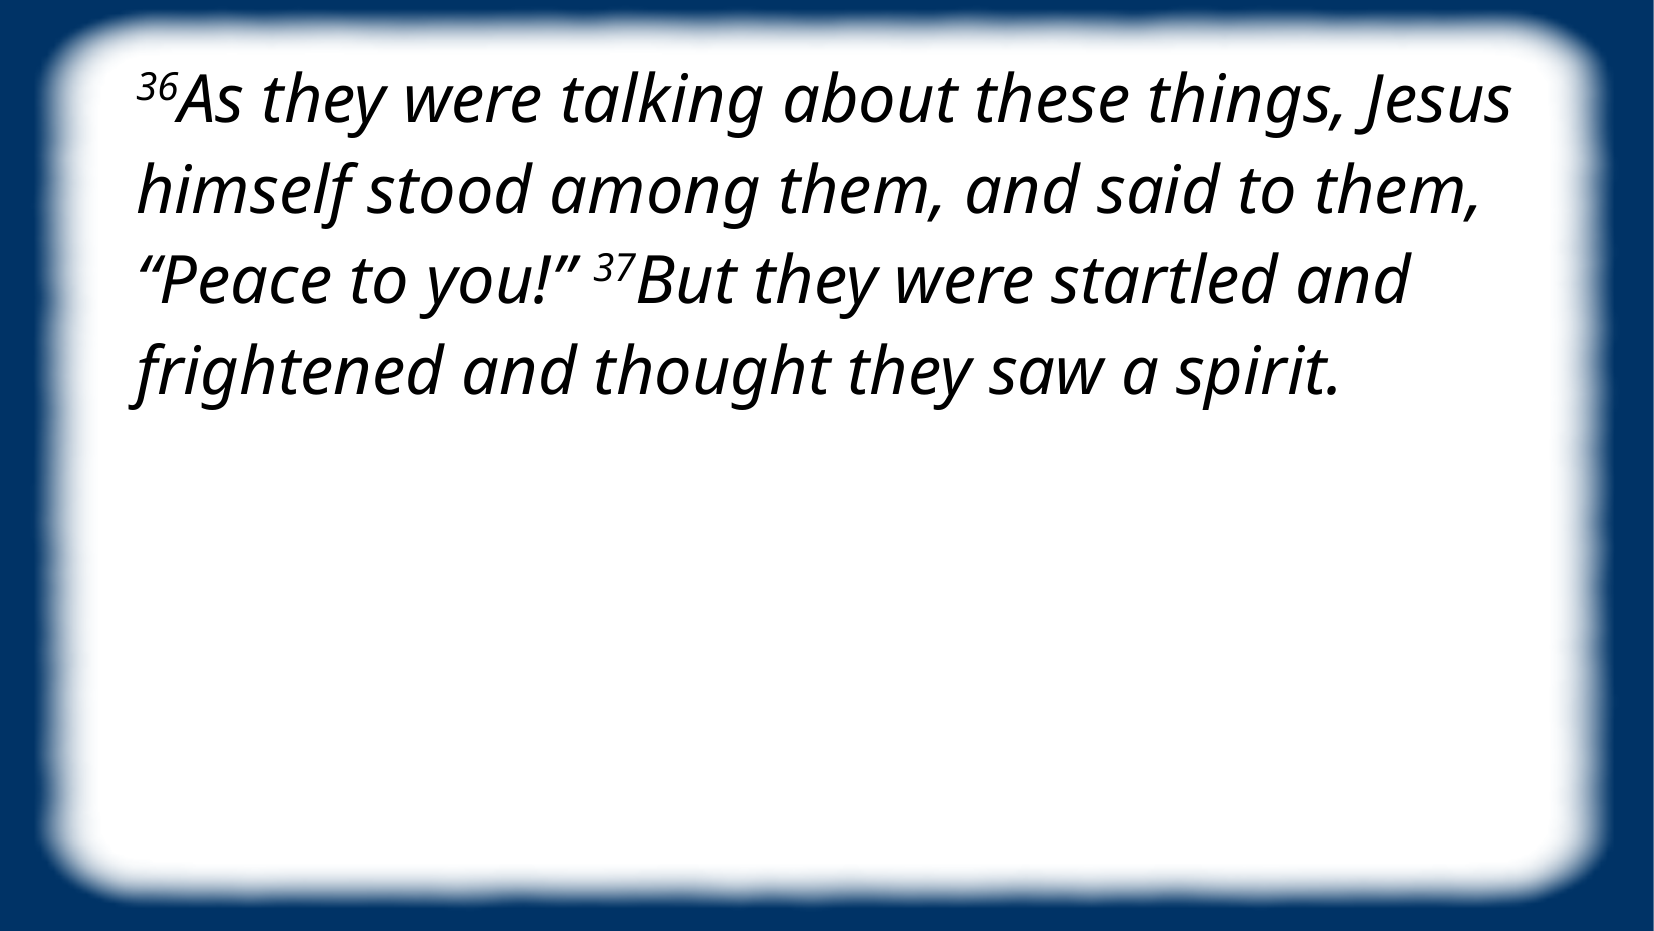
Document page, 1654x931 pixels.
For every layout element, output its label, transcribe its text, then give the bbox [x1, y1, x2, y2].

text_box 36As they were talking about these things, Jesus himself stood among them, and said to them, “Peace to you!” 37But they were startled and frightened and thought they saw a spirit. [121, 43, 1562, 414]
picture [0, 0, 1654, 931]
